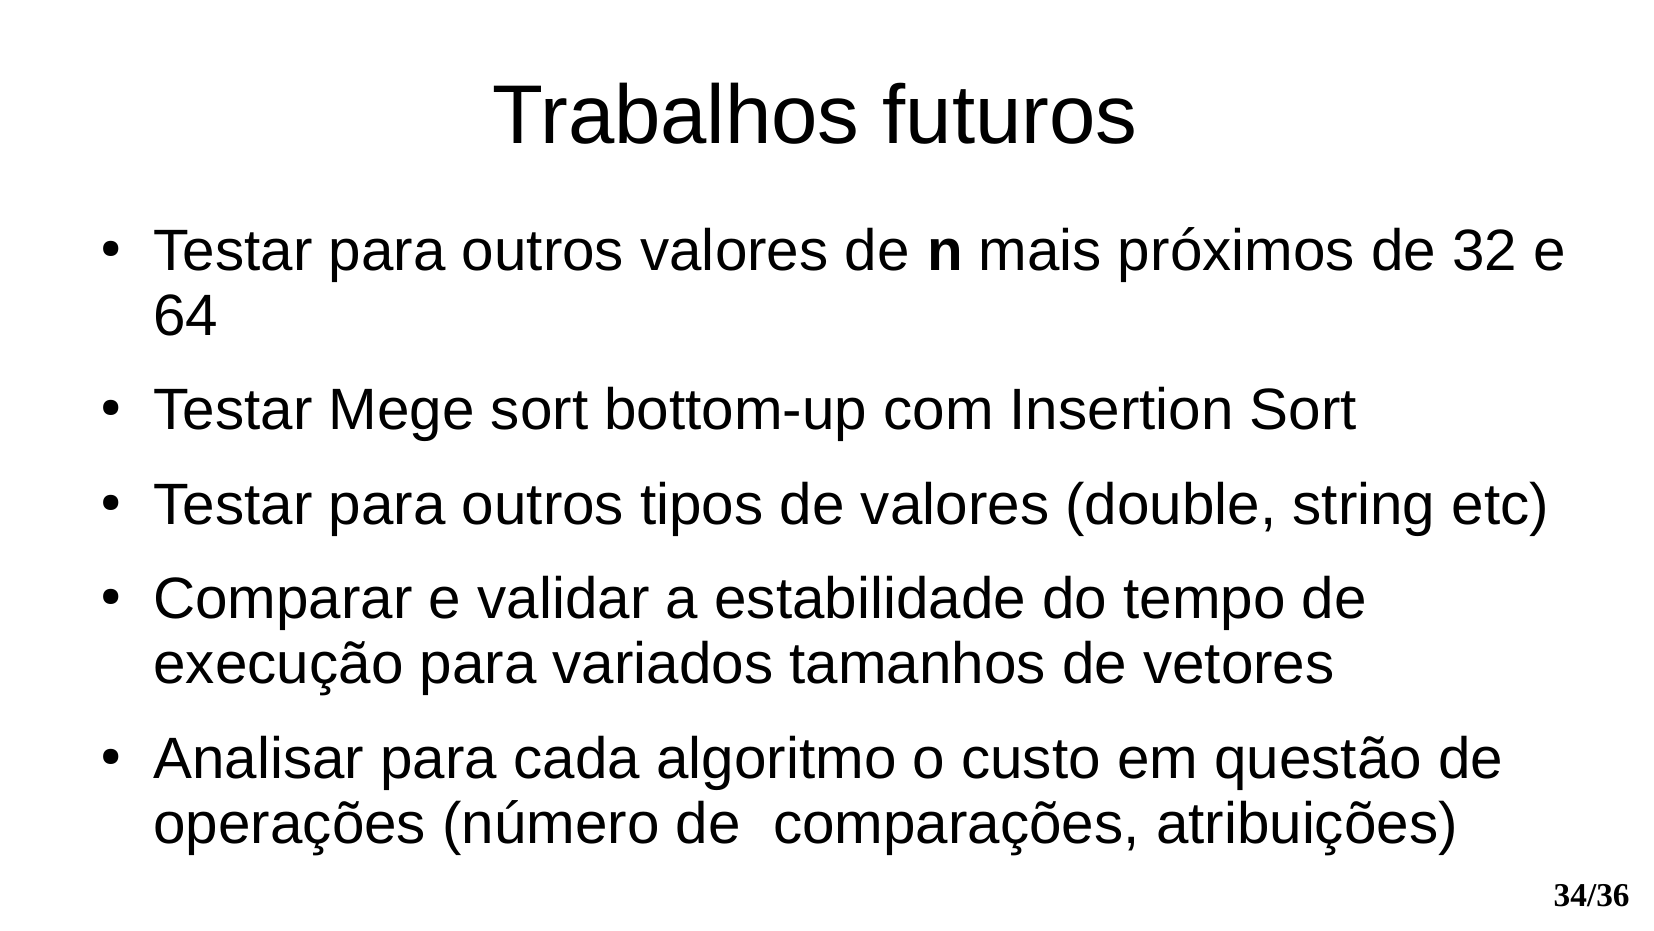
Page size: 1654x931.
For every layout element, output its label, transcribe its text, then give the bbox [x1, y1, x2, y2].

title Trabalhos futuros [82, 37, 1571, 193]
list Testar para outros valores de n mais próximos de 32 e 64 Testar Mege sort bottom-up com Insertion Sort Testar para outros tipos de valores (double, string etc) Comparar e validar a estabilidade do tempo de execução para variados tamanhos de vetores Analisar para cada algoritmo o custo em questão de operações (número de comparações, atribuições) [82, 217, 1571, 757]
